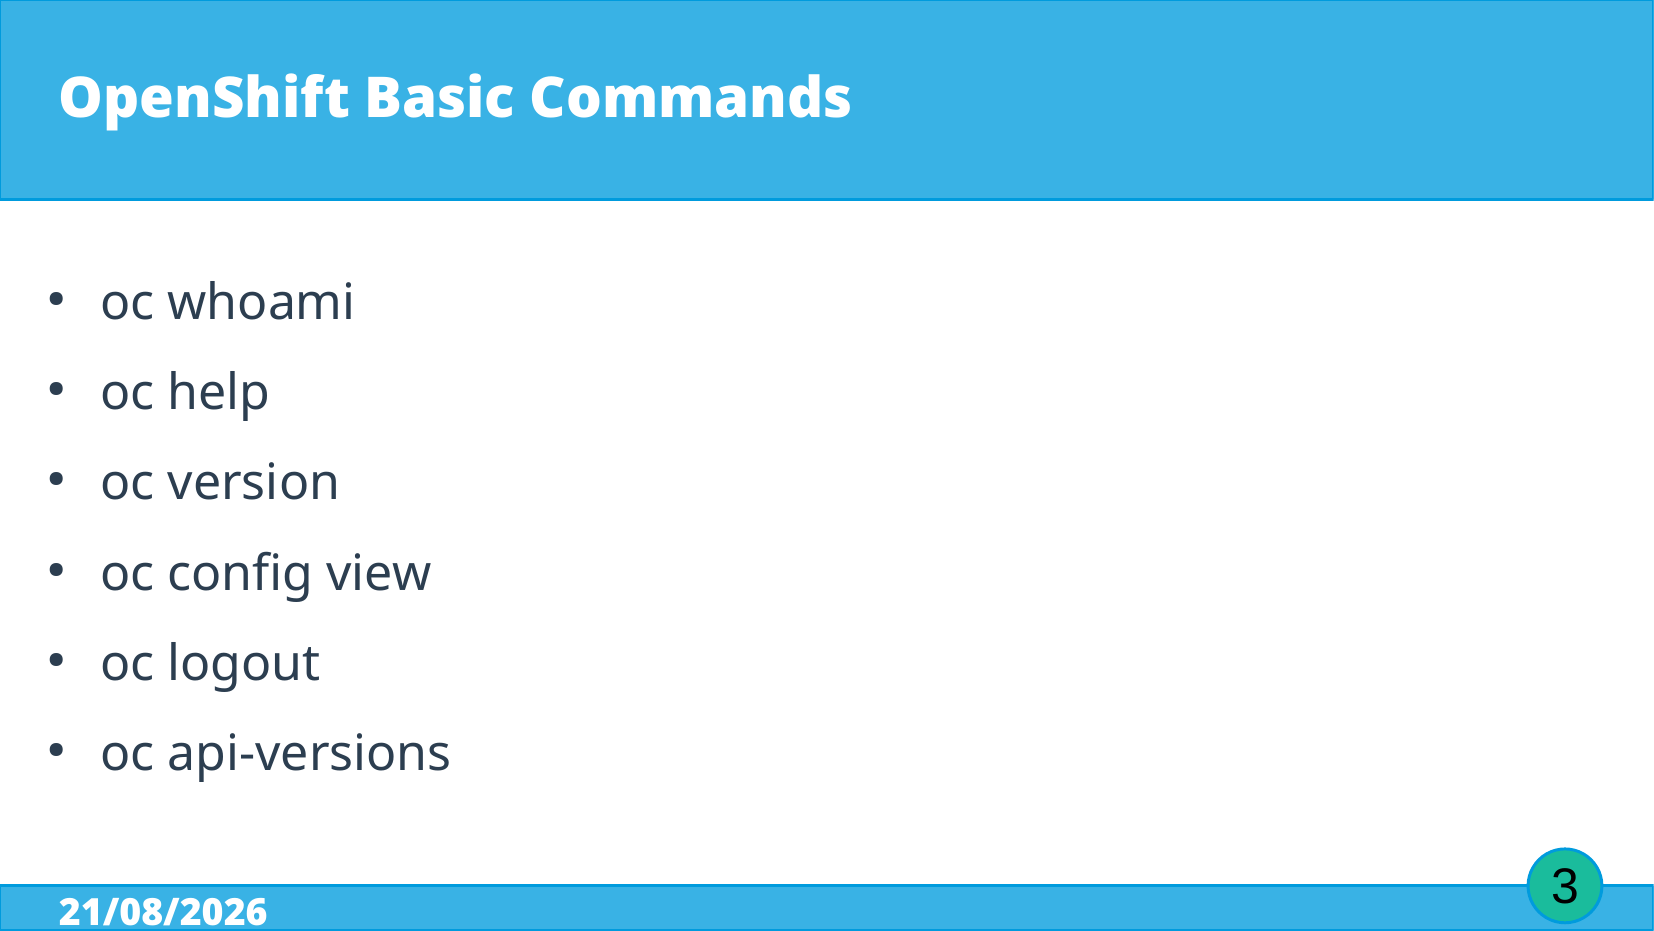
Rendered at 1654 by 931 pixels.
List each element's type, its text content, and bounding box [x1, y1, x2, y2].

list oc whoami oc help oc version oc config view oc logout oc api-versions [29, 265, 1565, 857]
title OpenShift Basic Commands [59, 37, 1595, 155]
